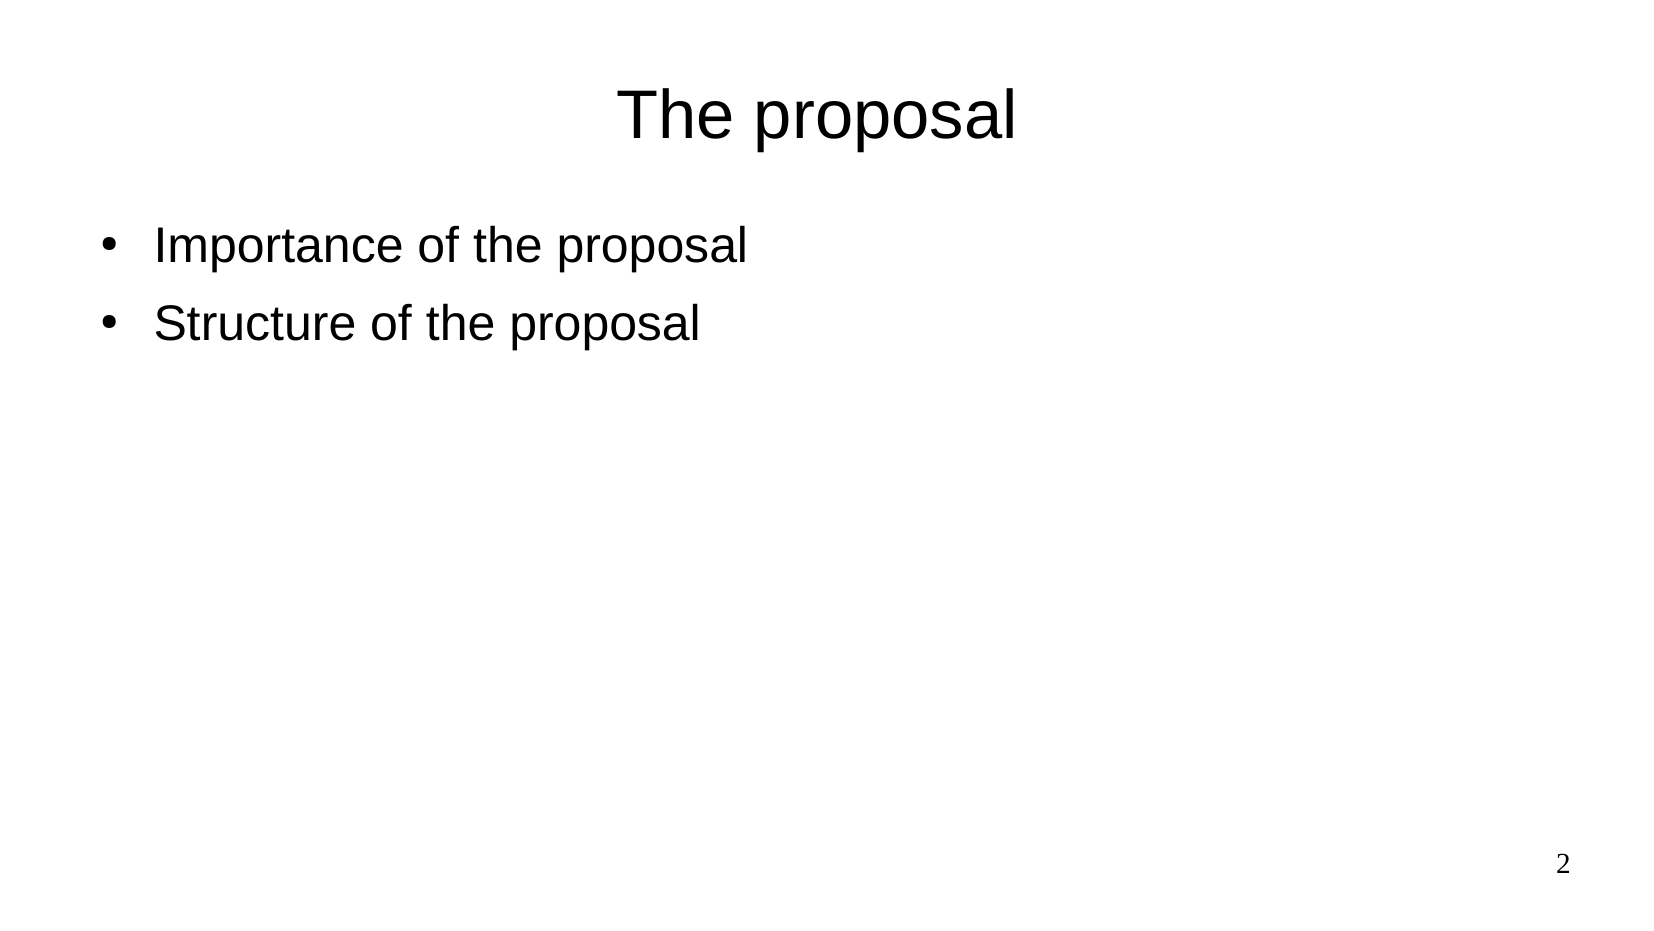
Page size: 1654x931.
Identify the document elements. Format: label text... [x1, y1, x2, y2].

list Importance of the proposal Structure of the proposal [82, 217, 1571, 758]
title The proposal [82, 37, 1571, 193]
